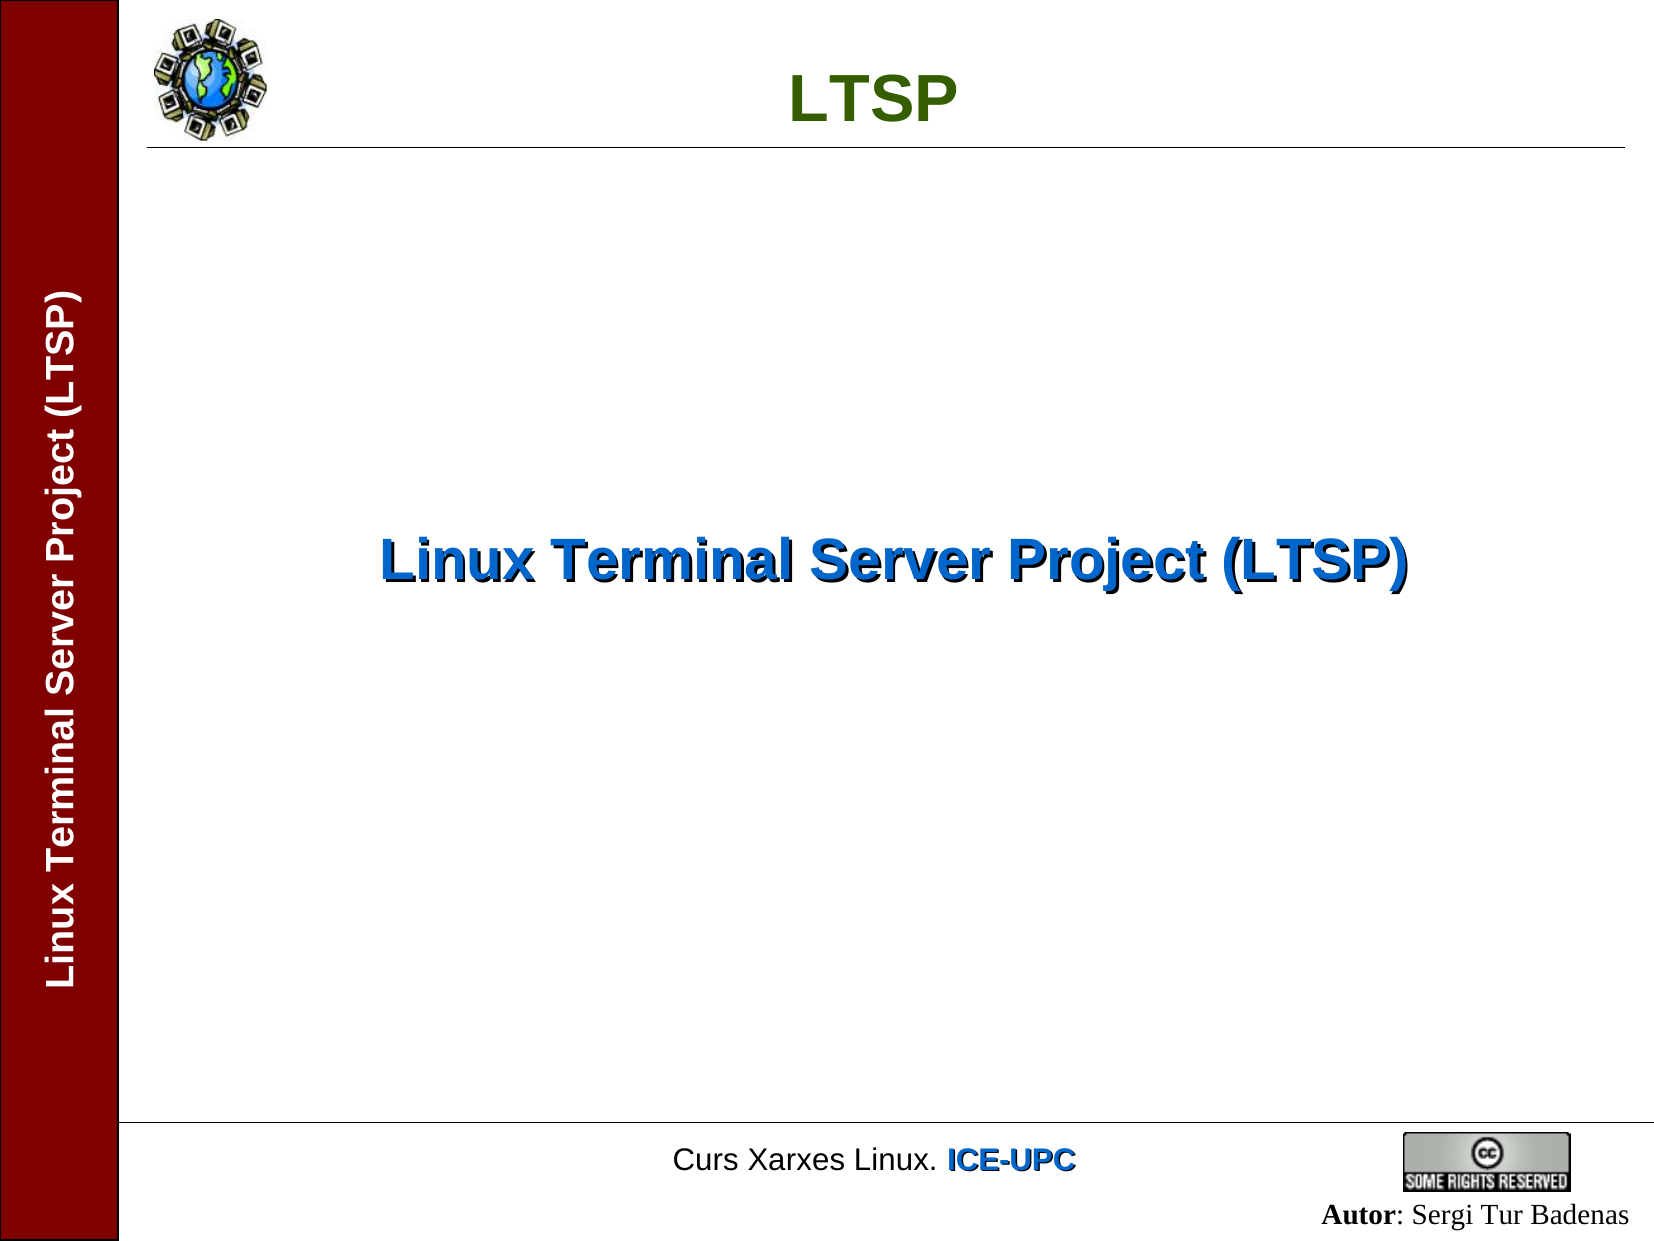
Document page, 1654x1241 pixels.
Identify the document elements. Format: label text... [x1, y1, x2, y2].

picture [1403, 1132, 1571, 1192]
text_box Linux Terminal Server Project (LTSP) [141, 242, 1630, 1093]
title LTSP [129, 49, 1619, 148]
picture [154, 19, 268, 49]
